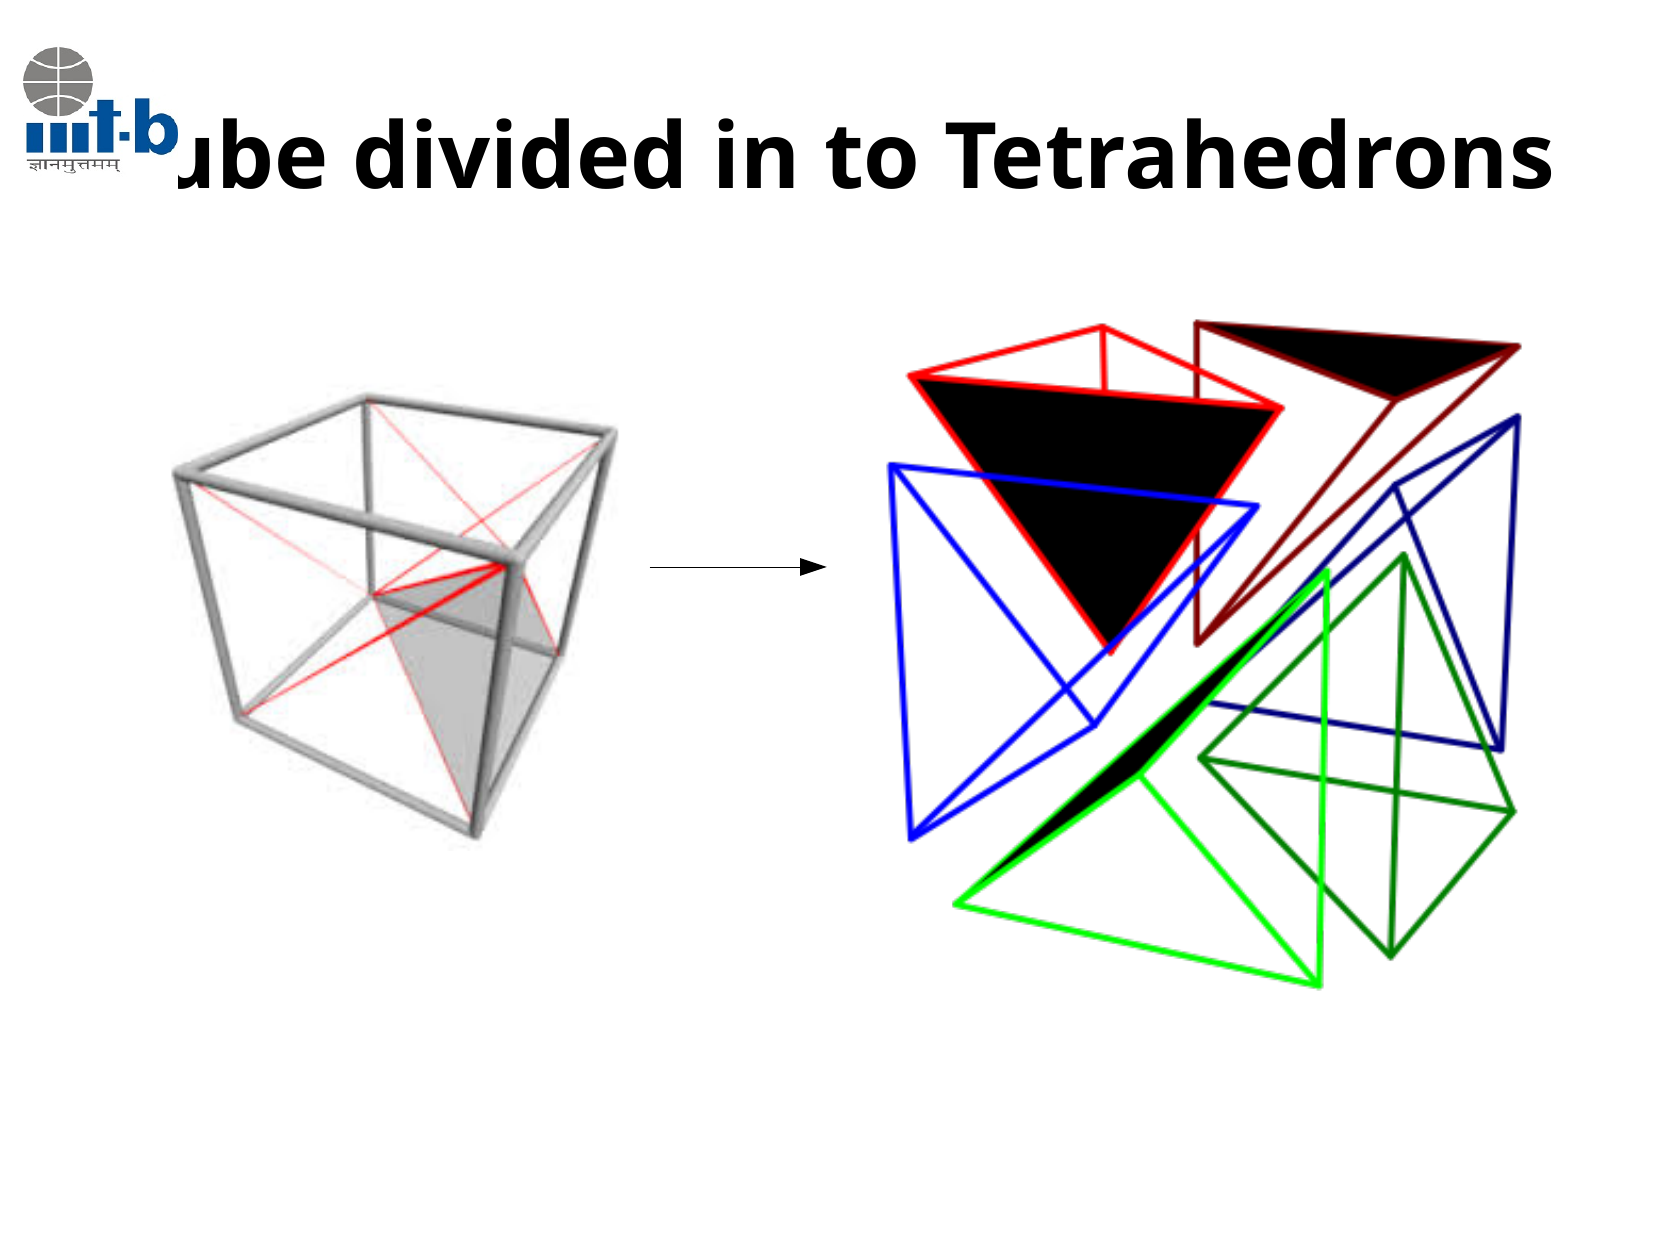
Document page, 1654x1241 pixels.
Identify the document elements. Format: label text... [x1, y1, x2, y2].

picture [153, 366, 638, 851]
picture [23, 35, 178, 189]
title Cube divided in to Tetrahedrons [82, 26, 1571, 280]
picture [885, 318, 1524, 993]
